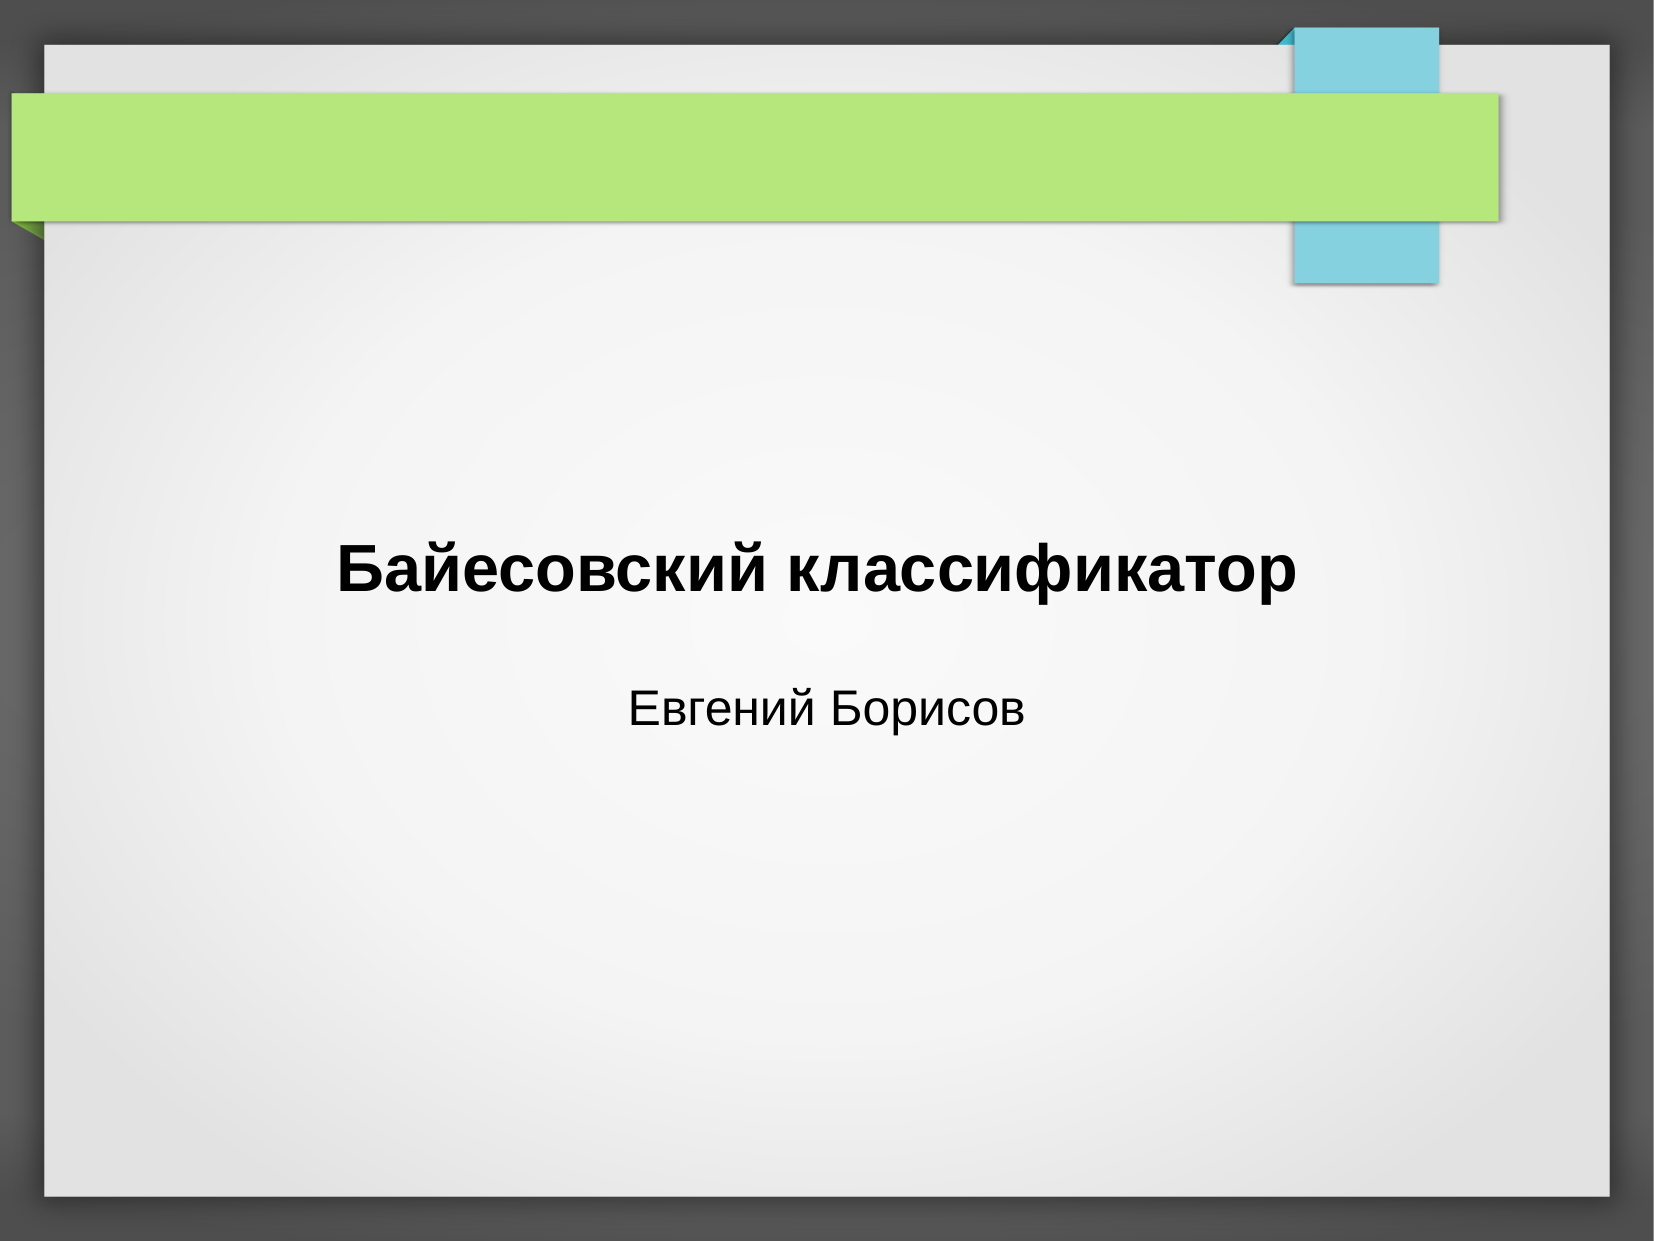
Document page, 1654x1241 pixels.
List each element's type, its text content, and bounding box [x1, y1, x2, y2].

subtitle Байесовский классификатор Евгений Борисов [82, 290, 1571, 1010]
picture [0, 0, 1654, 1241]
